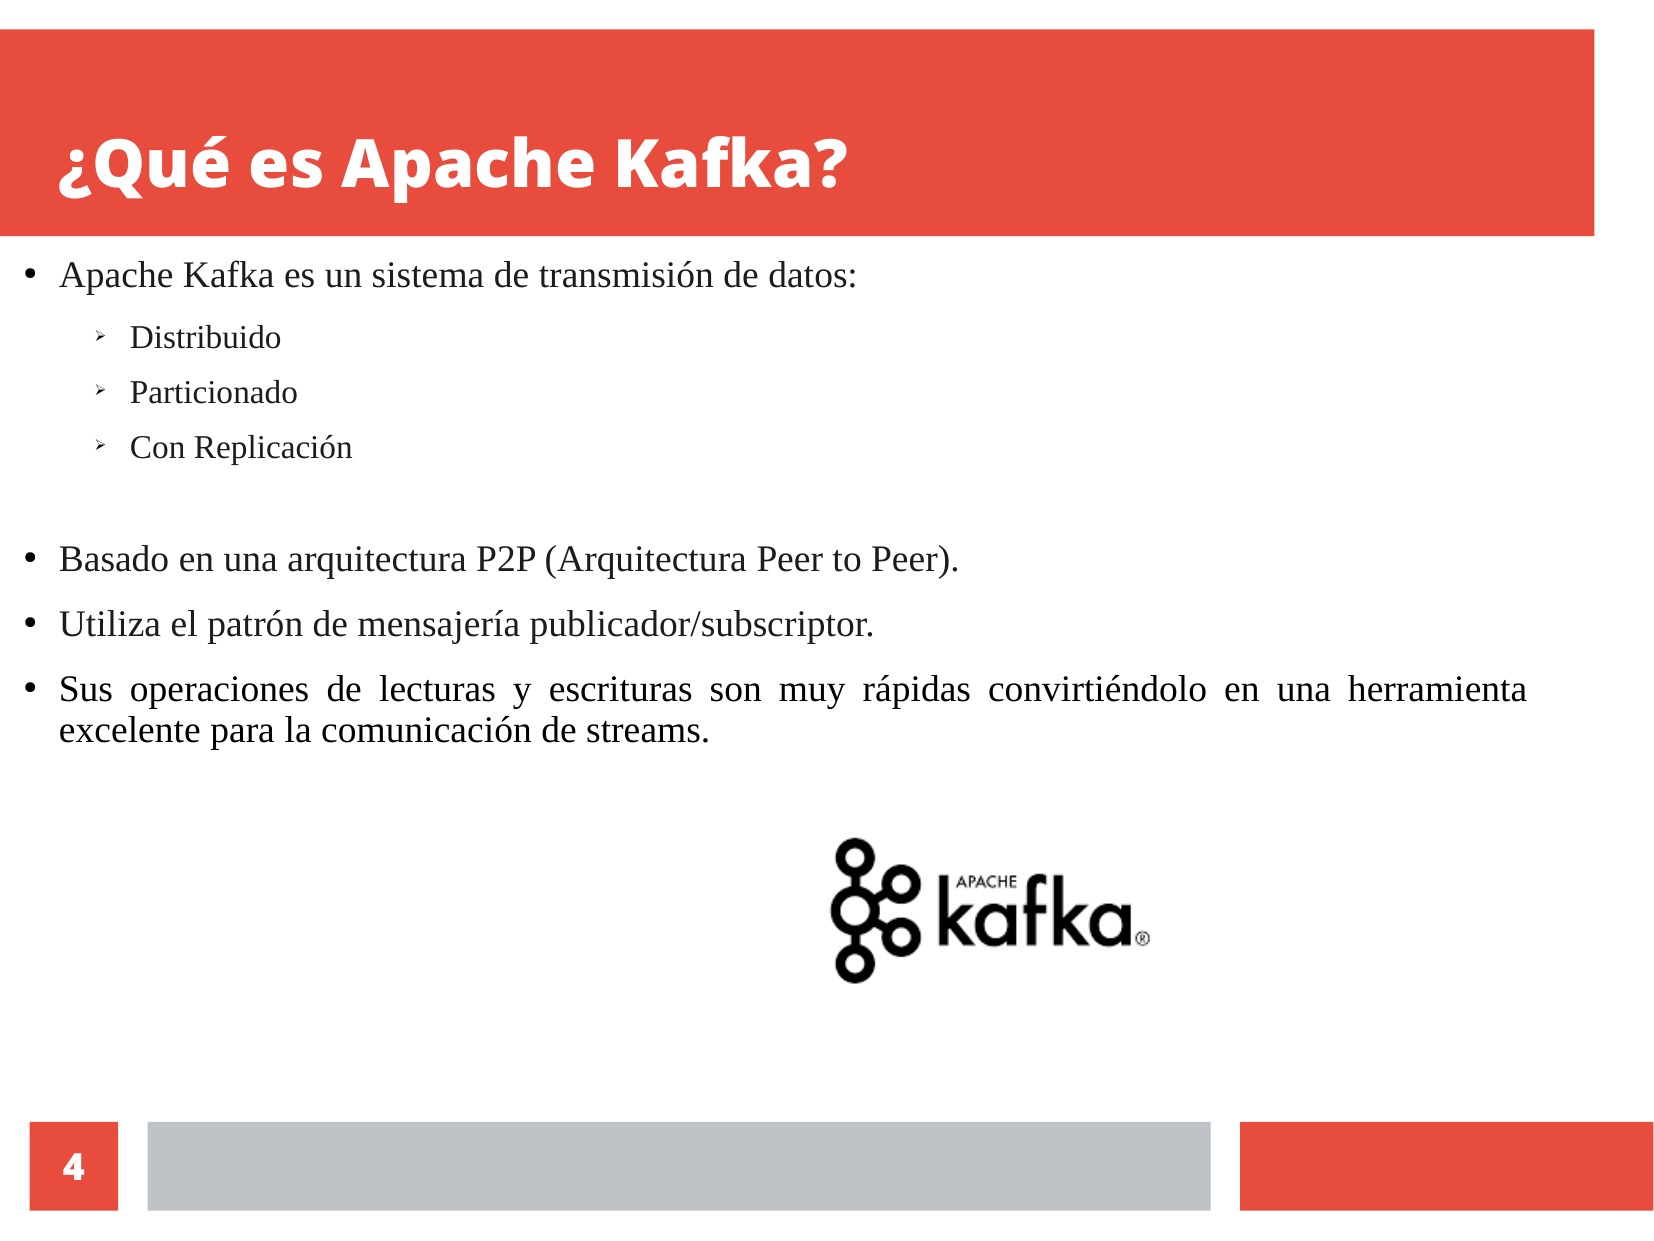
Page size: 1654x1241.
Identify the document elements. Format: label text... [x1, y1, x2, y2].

picture [811, 735, 1164, 1087]
list Apache Kafka es un sistema de transmisión de datos: Distribuido Particionado Con Replicación Basado en una arquitectura P2P (Arquitectura Peer to Peer). Utiliza el patrón de mensajería publicador/subscriptor. Sus operaciones de lecturas y escrituras son muy rápidas convirtiéndolo en una herramienta excelente para la comunicación de streams. [23, 253, 1530, 827]
title ¿Qué es Apache Kafka? [59, 58, 1595, 207]
